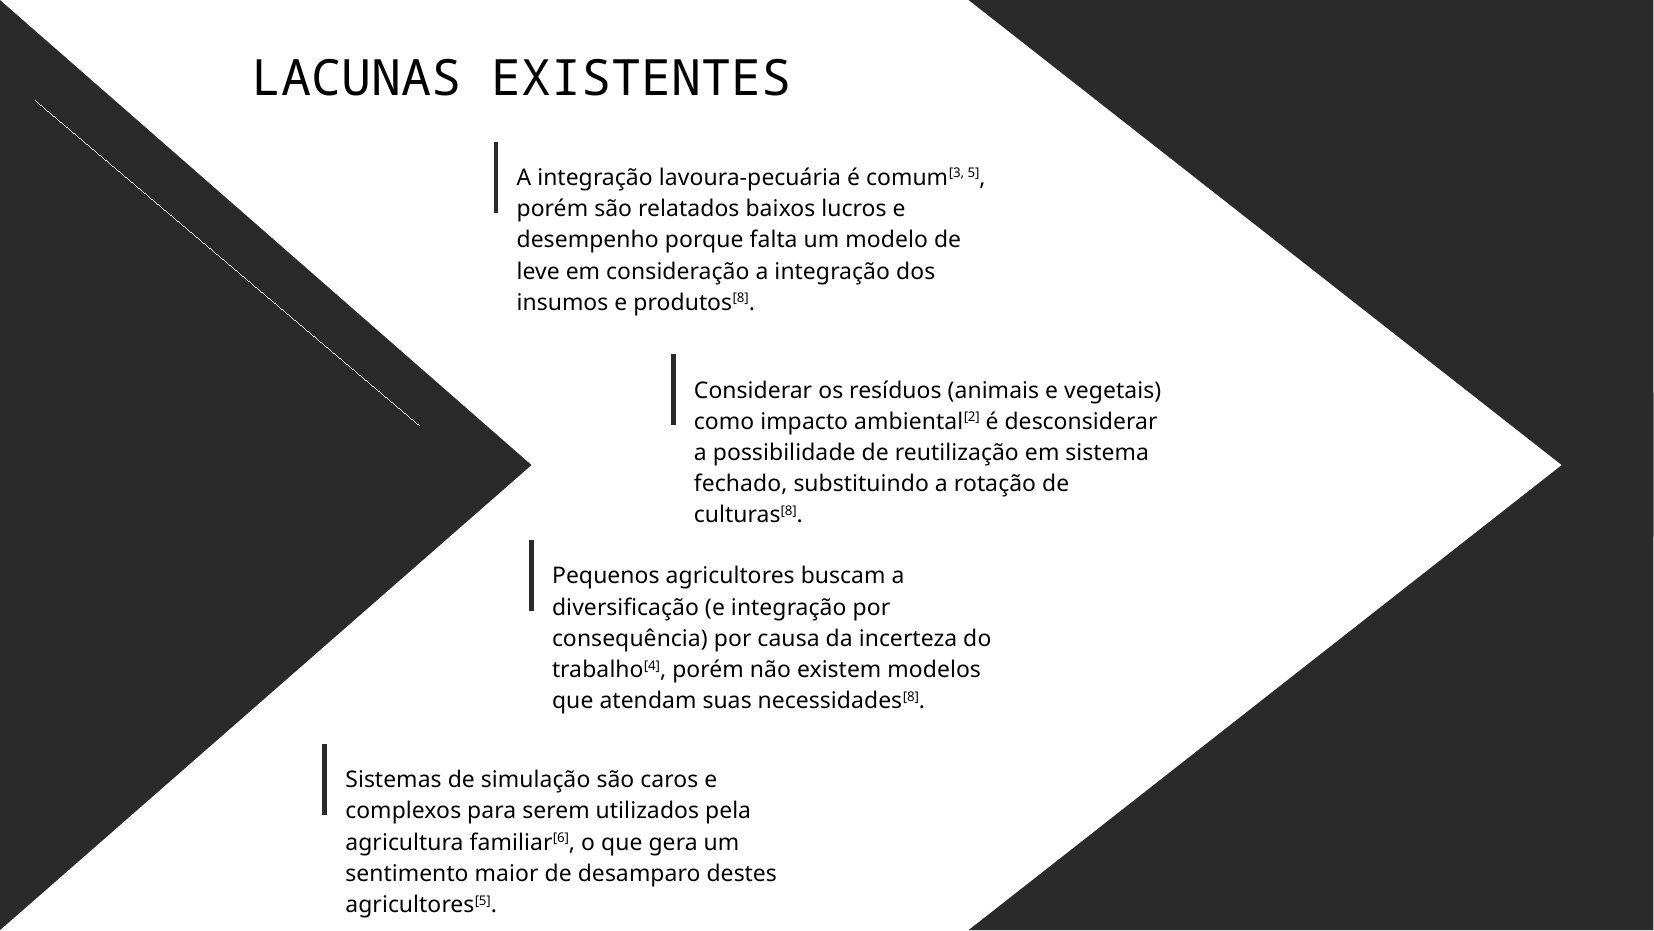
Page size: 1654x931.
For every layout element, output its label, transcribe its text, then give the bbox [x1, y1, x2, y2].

text_box LACUNAS EXISTENTES [236, 35, 857, 119]
text_box Pequenos agricultores buscam a diversificação (e integração por consequência) por causa da incerteza do trabalho[4], porém não existem modelos que atendam suas necessidades[8]. [537, 552, 1040, 715]
text_box Considerar os resíduos (animais e vegetais) como impacto ambiental[2] é desconsiderar a possibilidade de reutilização em sistema fechado, substituindo a rotação de culturas[8]. [679, 366, 1182, 529]
text_box [968, 0, 1654, 931]
text_box [0, 0, 532, 931]
text_box Sistemas de simulação são caros e complexos para serem utilizados pela agricultura familiar[6], o que gera um sentimento maior de desamparo destes agricultores[5]. [330, 755, 833, 919]
text_box A integração lavoura-pecuária é comum[3, 5], porém são relatados baixos lucros e desempenho porque falta um modelo de leve em consideração a integração dos insumos e produtos[8]. [501, 153, 1004, 316]
